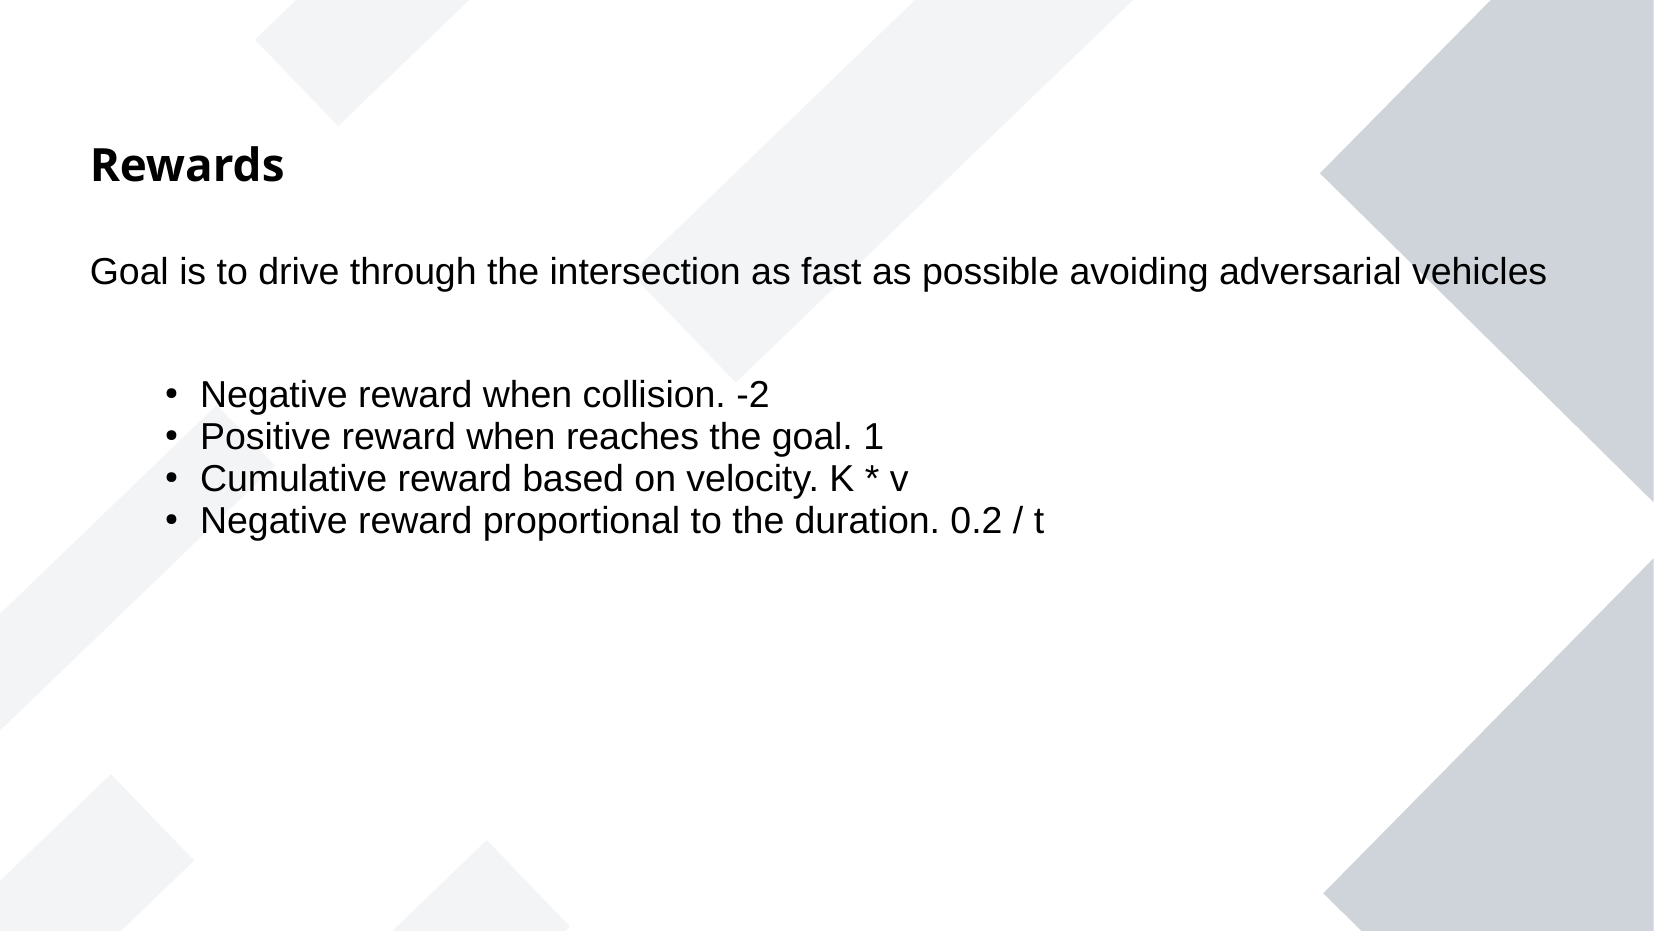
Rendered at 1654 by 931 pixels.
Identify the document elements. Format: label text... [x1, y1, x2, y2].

text_box Rewards [75, 125, 1418, 243]
text_box Negative reward when collision. -2 Positive reward when reaches the goal. 1 Cumulative reward based on velocity. K * v Negative reward proportional to the duration. 0.2 / t [150, 324, 1388, 676]
text_box Goal is to drive through the intersection as fast as possible avoiding adversarial vehicles [75, 243, 1563, 301]
